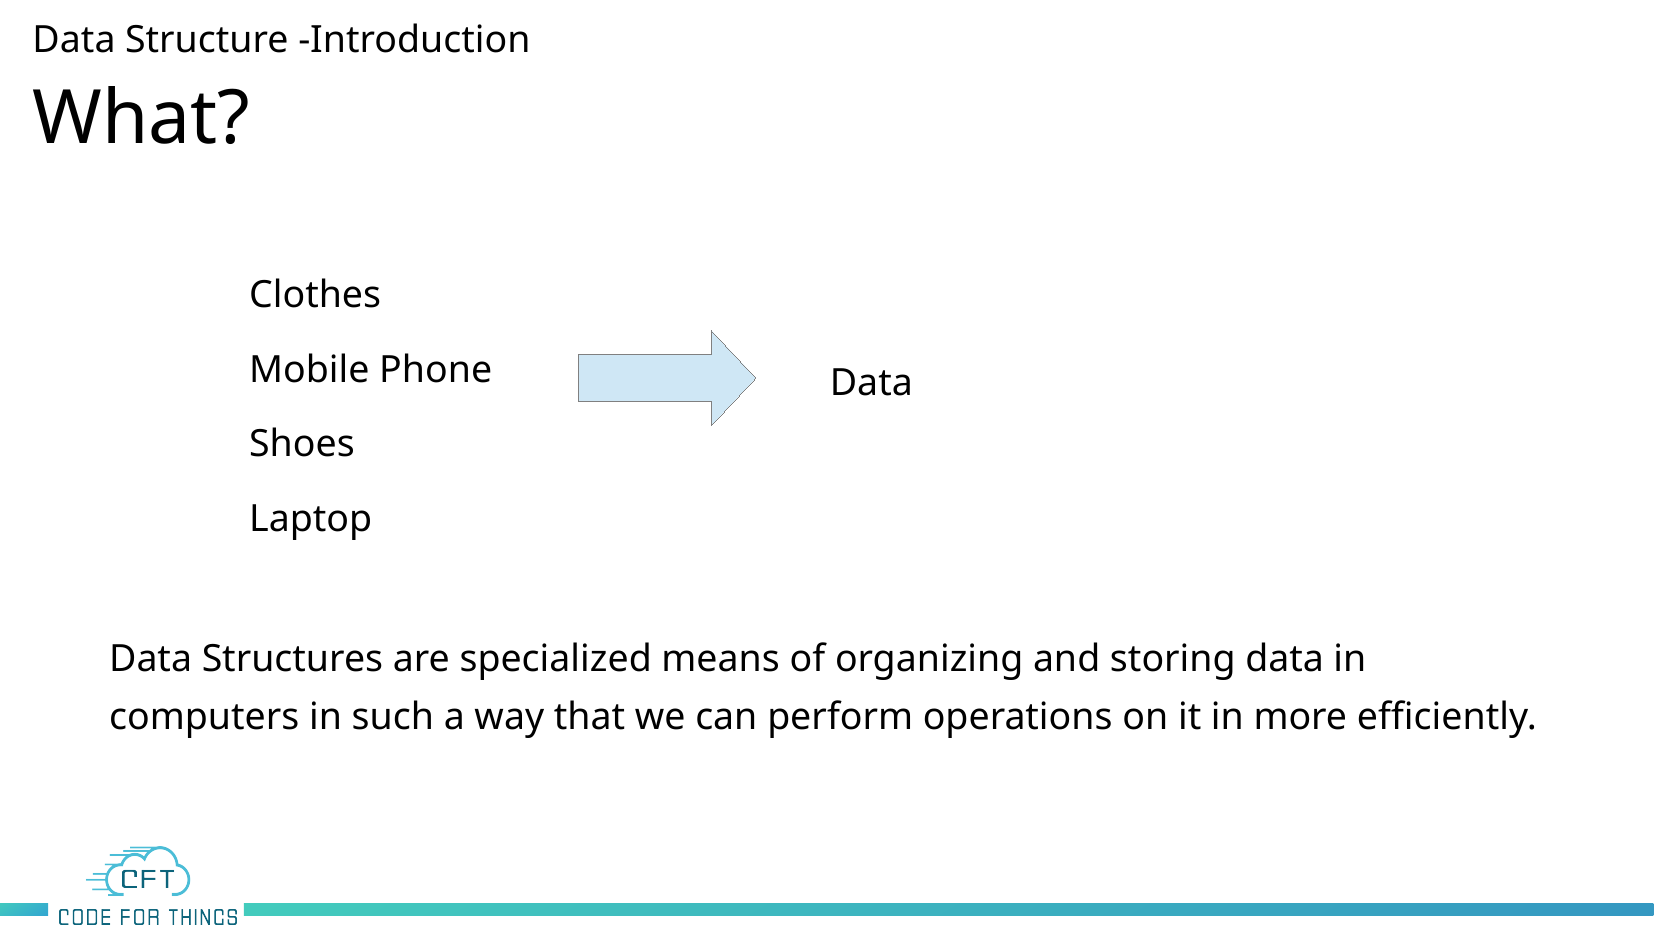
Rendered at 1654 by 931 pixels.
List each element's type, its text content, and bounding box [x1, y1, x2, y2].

picture [59, 846, 237, 925]
title Data Structure -Introduction What? [32, 12, 1184, 166]
text_box Data Structures are specialized means of organizing and storing data in computers in such a way that we can perform operations on it in more efficiently. [94, 623, 1630, 777]
text_box Data [814, 348, 945, 407]
text_box [578, 330, 756, 426]
text_box Clothes Mobile Phone Shoes Laptop [234, 259, 526, 521]
